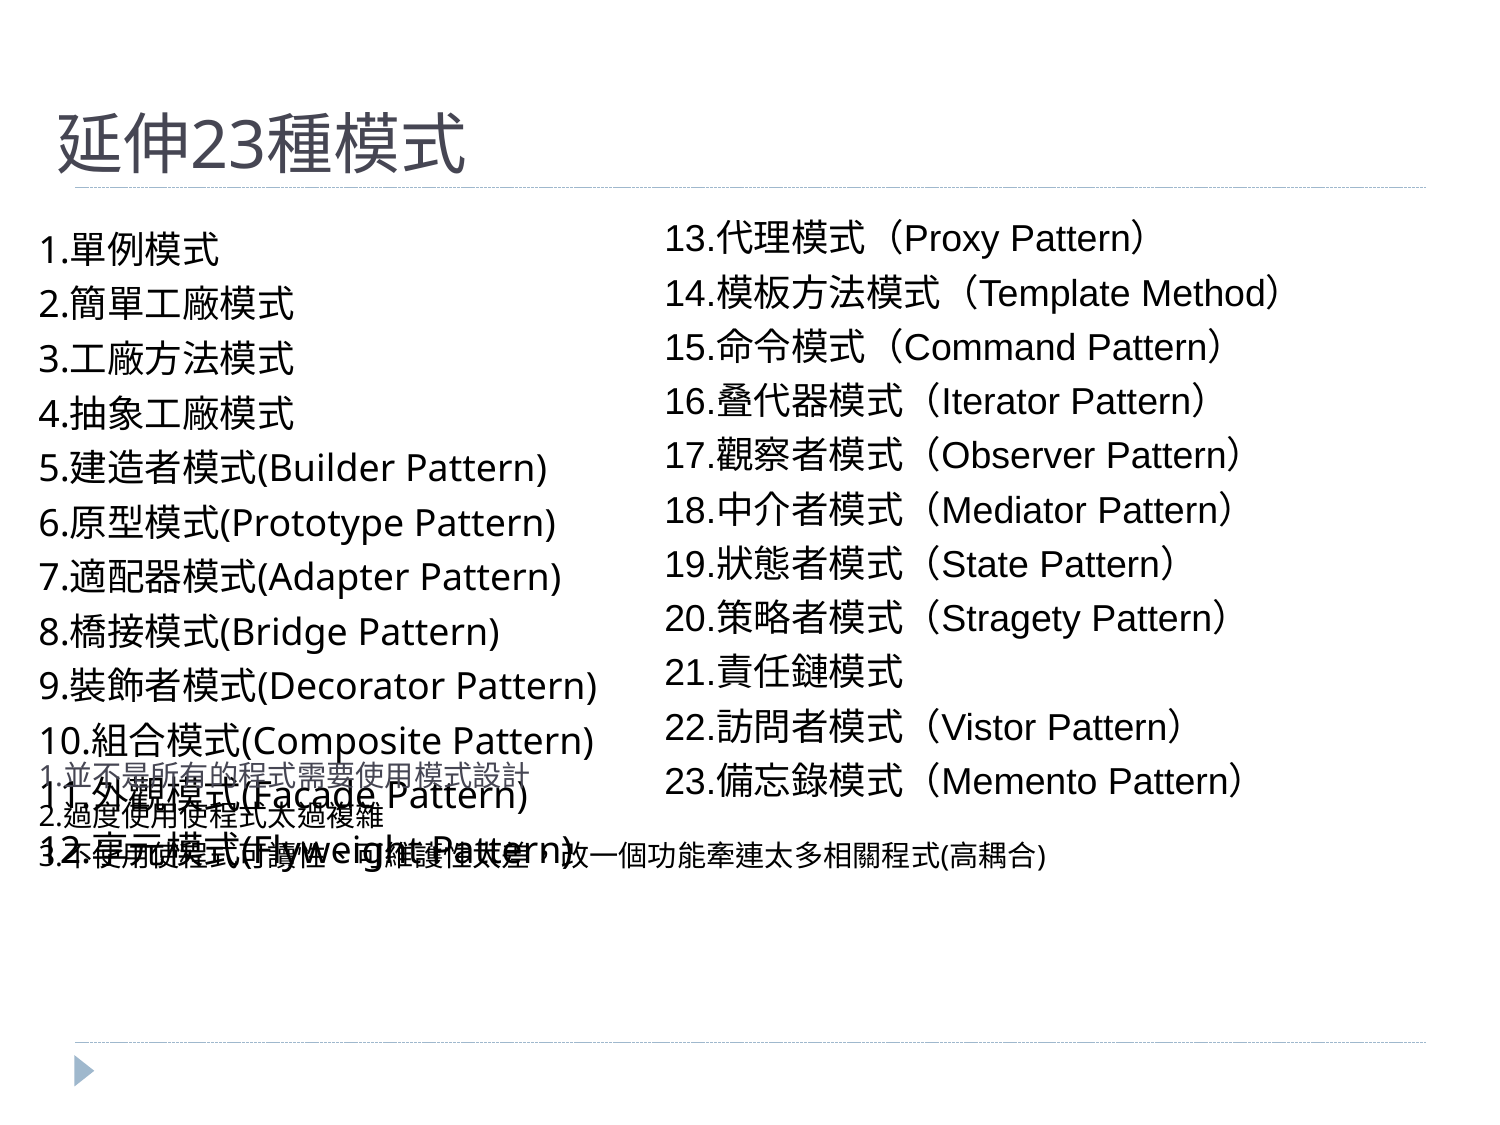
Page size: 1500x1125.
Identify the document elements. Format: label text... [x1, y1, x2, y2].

title 延伸23種模式 [41, 26, 1392, 189]
text_box 13.代理模式（Proxy Pattern） 14.模板方法模式（Template Method） 15.命令模式（Command Pattern） 16.叠代器模式（Iterator Pattern） 17.觀察者模式（Observer Pattern） 18.中介者模式（Mediator Pattern） 19.狀態者模式（State Pattern） 20.策略者模式（Stragety Pattern） 21.責任鏈模式 22.訪問者模式（Vistor Pattern） 23.備忘錄模式（Memento Pattern） [649, 200, 1430, 721]
list 1.並不是所有的程式需要使用模式設計 2.過度使用使程式太過複雜 3.不使用使程式可讀性、可維護性太差，改一個功能牽連太多相關程式(高耦合) [23, 708, 1374, 1010]
text_box 1.單例模式 2.簡單工廠模式 3.工廠方法模式 4.抽象工廠模式 5.建造者模式(Builder Pattern) 6.原型模式(Prototype Pattern) 7.適配器模式(Adapter Pattern) 8.橋接模式(Bridge Pattern) 9.裝飾者模式(Decorator Pattern) 10.組合模式(Composite Pattern) 11.外觀模式(Facade Pattern) 12.享元模式(Flyweight Pattern) [23, 212, 638, 708]
